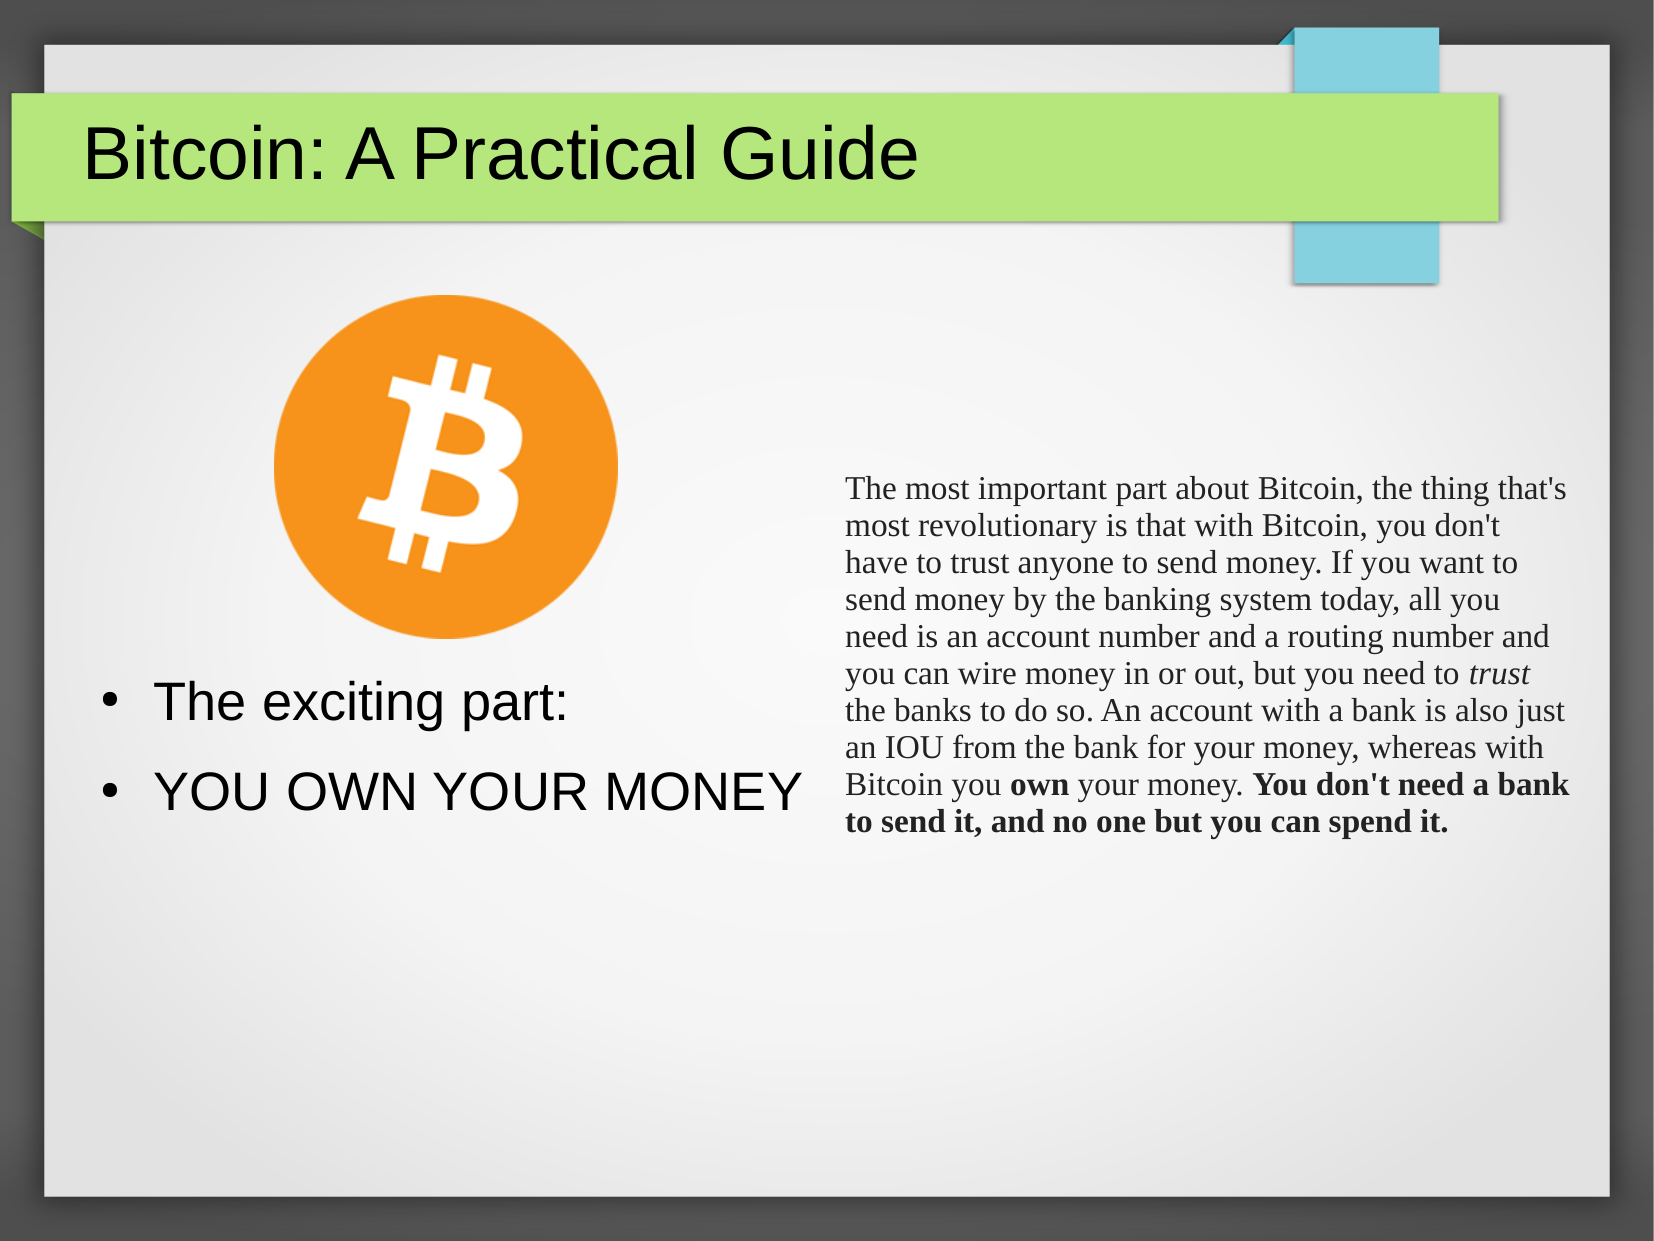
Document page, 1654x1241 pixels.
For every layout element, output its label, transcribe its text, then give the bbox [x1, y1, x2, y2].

title Bitcoin: A Practical Guide [82, 94, 1264, 213]
picture [0, 0, 1654, 1241]
list The exciting part: YOU OWN YOUR MONEY [82, 670, 809, 1015]
list The most important part about Bitcoin, the thing that's most revolutionary is that with Bitcoin, you don't have to trust anyone to send money. If you want to send money by the banking system today, all you need is an account number and a routing number and you can wire money in or out, but you need to trust the banks to do so. An account with a bank is also just an IOU from the bank for your money, whereas with Bitcoin you own your money. You don't need a bank to send it, and no one but you can spend it. [845, 295, 1572, 1015]
